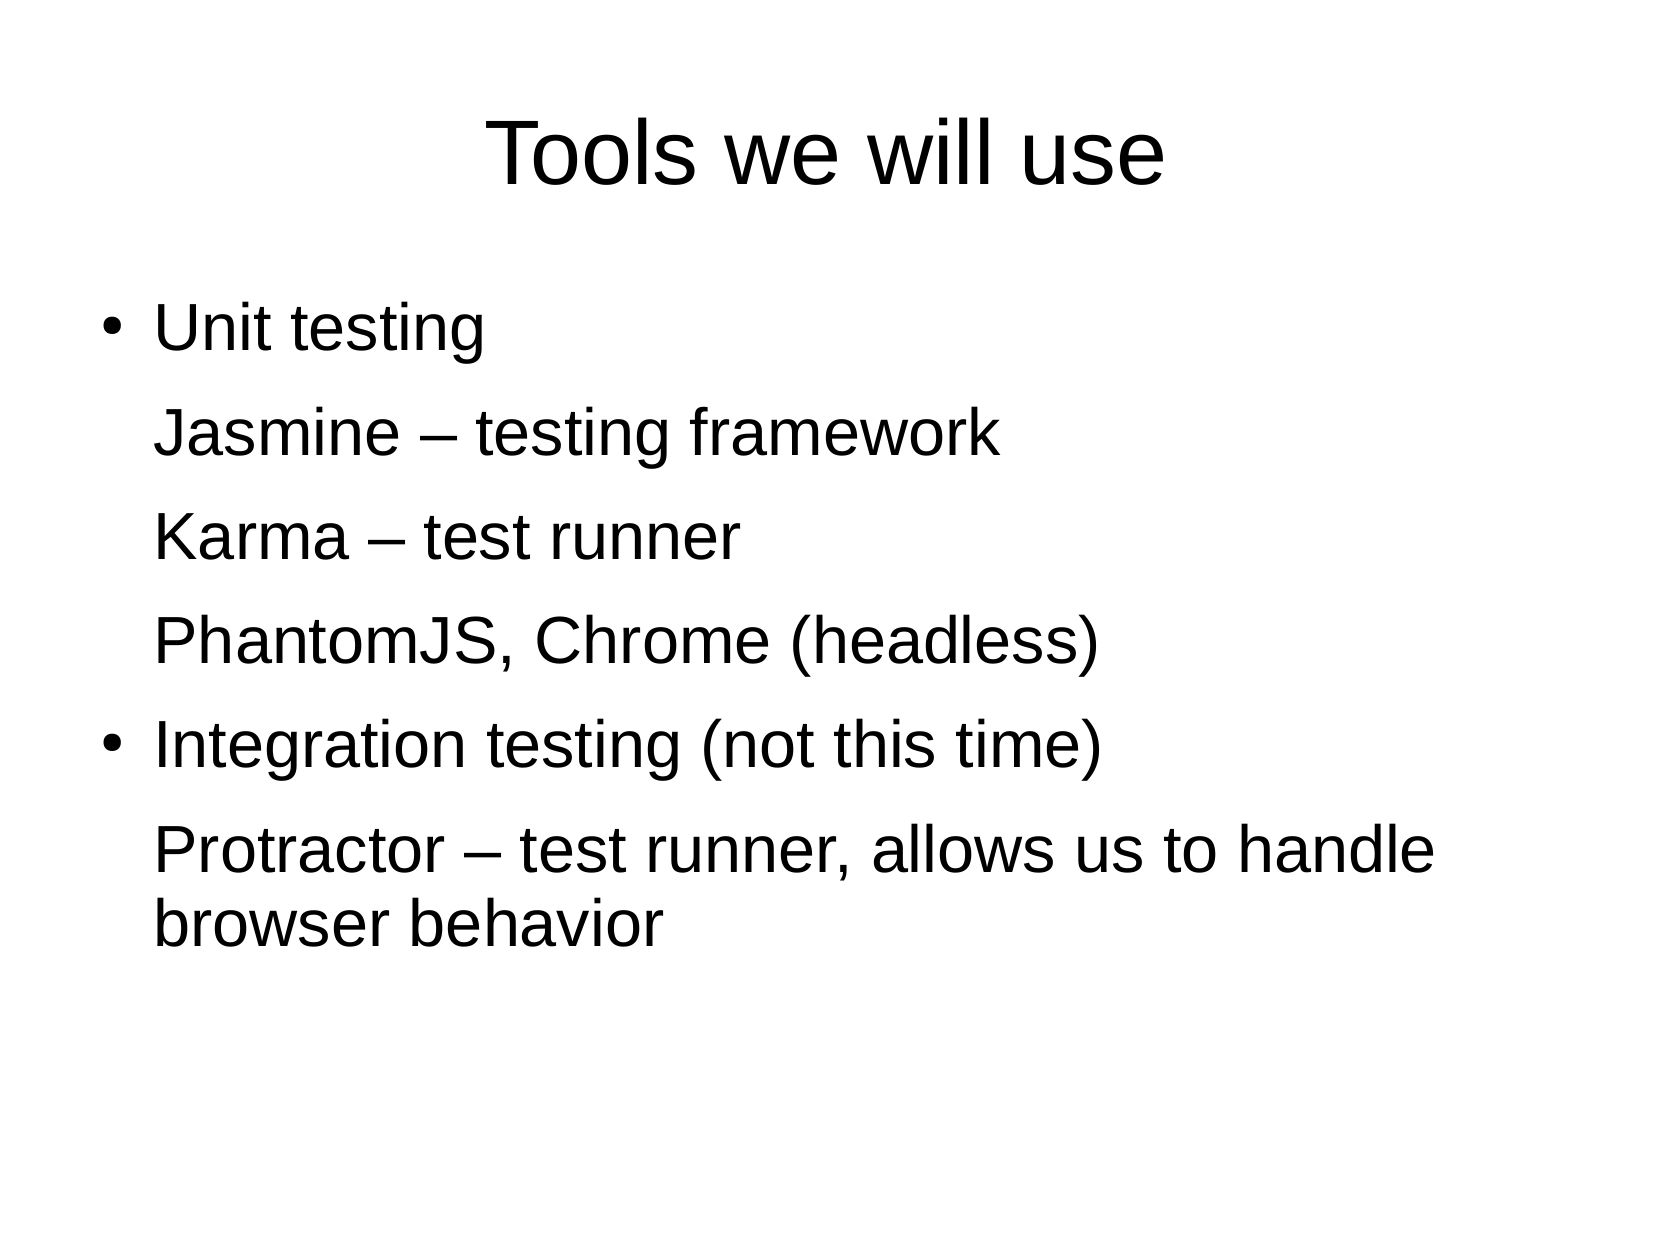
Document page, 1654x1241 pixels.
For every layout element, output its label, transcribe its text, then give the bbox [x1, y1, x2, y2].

title Tools we will use [82, 49, 1571, 257]
list Unit testing Jasmine – testing framework Karma – test runner PhantomJS, Chrome (headless) Integration testing (not this time) Protractor – test runner, allows us to handle browser behavior [82, 290, 1571, 1010]
